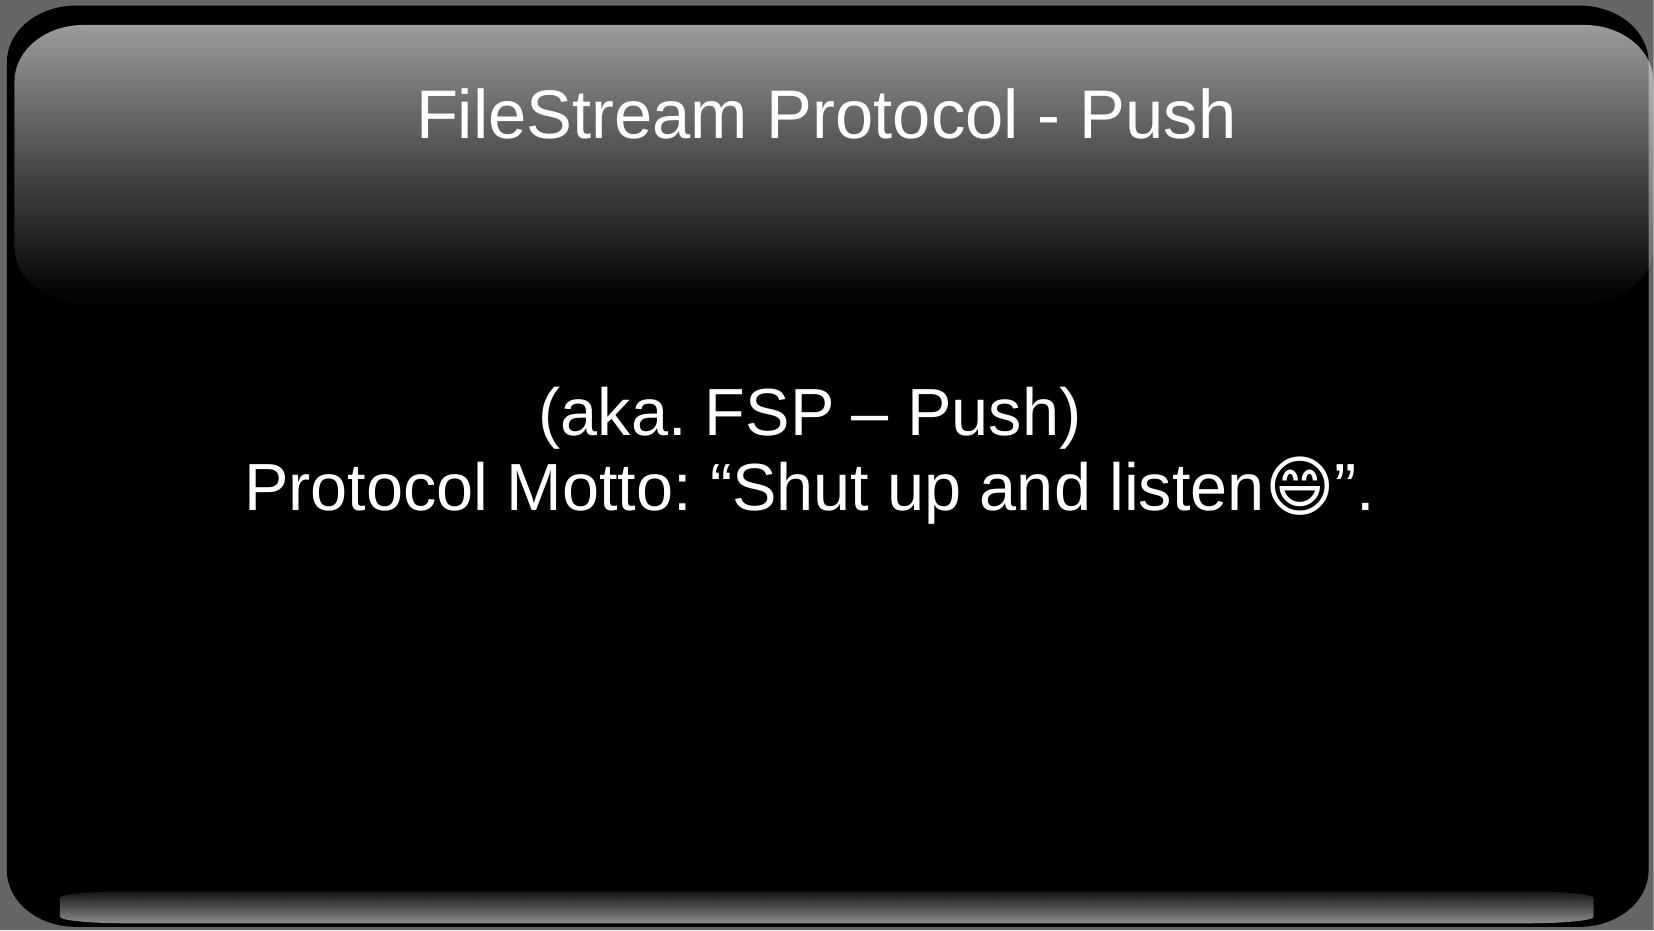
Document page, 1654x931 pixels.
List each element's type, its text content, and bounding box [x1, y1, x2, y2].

title FileStream Protocol - Push [82, 37, 1571, 193]
subtitle (aka. FSP – Push) Protocol Motto: “Shut up and listen😄”. [82, 217, 1538, 758]
